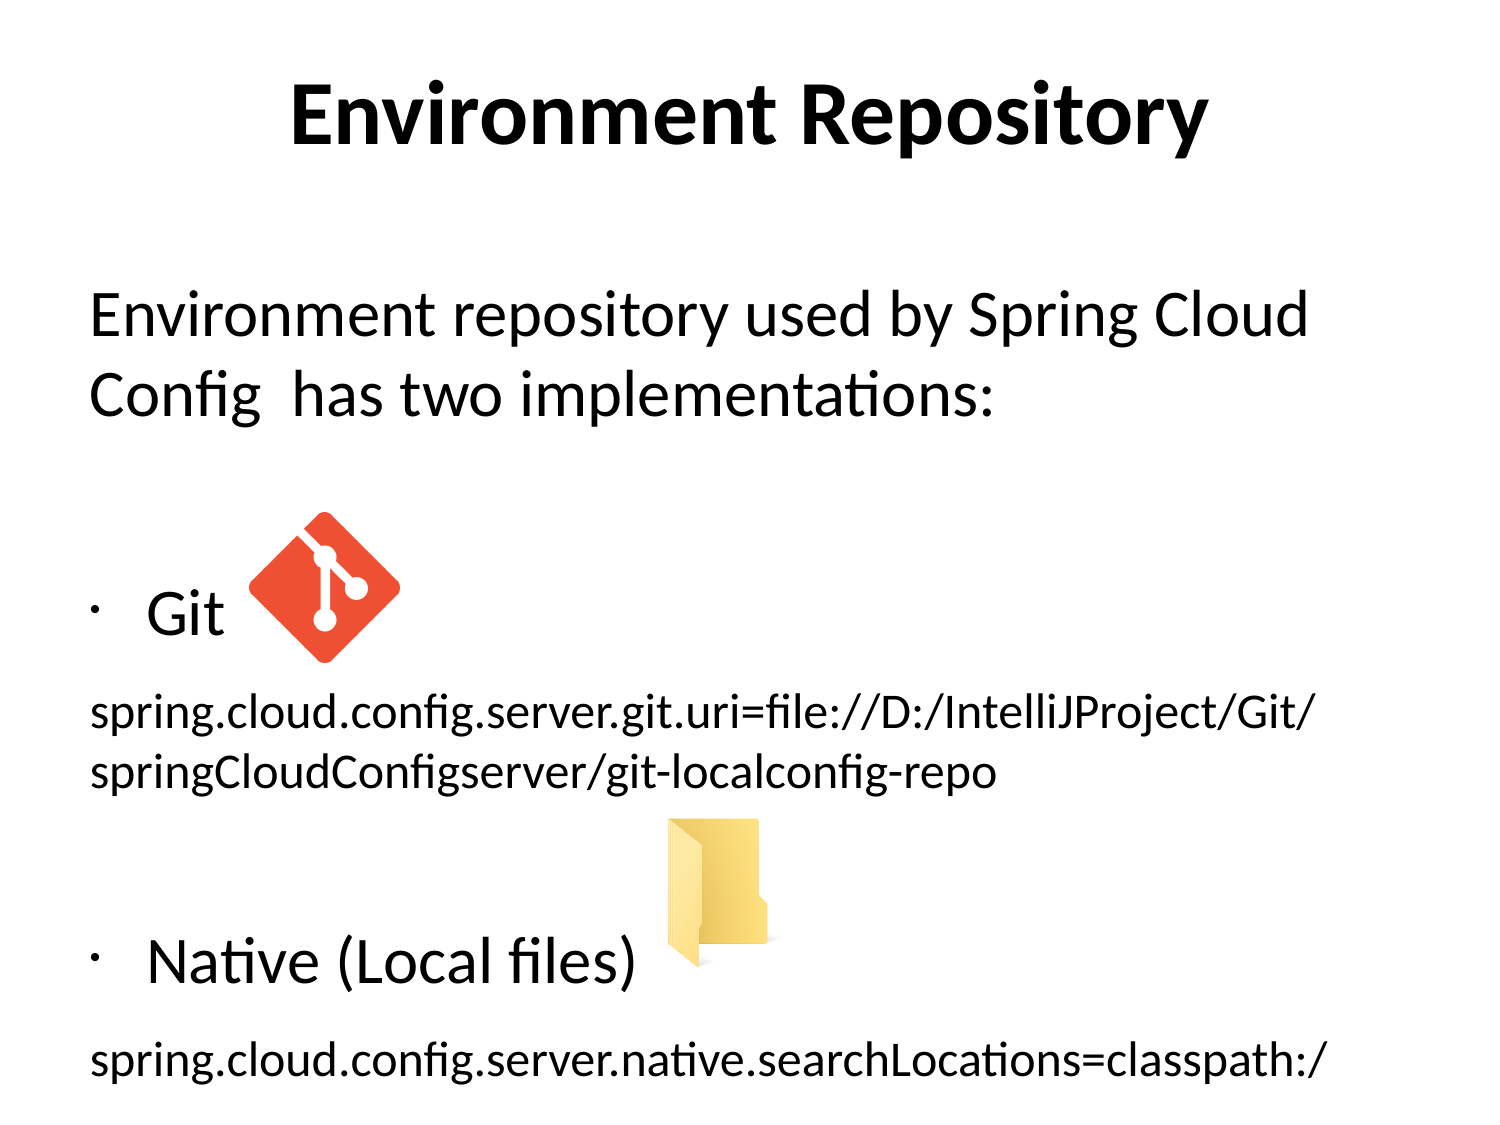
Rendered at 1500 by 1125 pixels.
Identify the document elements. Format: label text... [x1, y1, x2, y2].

picture [249, 512, 400, 663]
title Environment Repository [75, 45, 1425, 233]
list Environment repository used by Spring Cloud Config has two implementations: Git spring.cloud.config.server.git.uri=file://D:/IntelliJProject/Git/springCloudConfigserver/git-localconfig-repo Native (Local files) spring.cloud.config.server.native.searchLocations=classpath:/ [75, 262, 1425, 1005]
